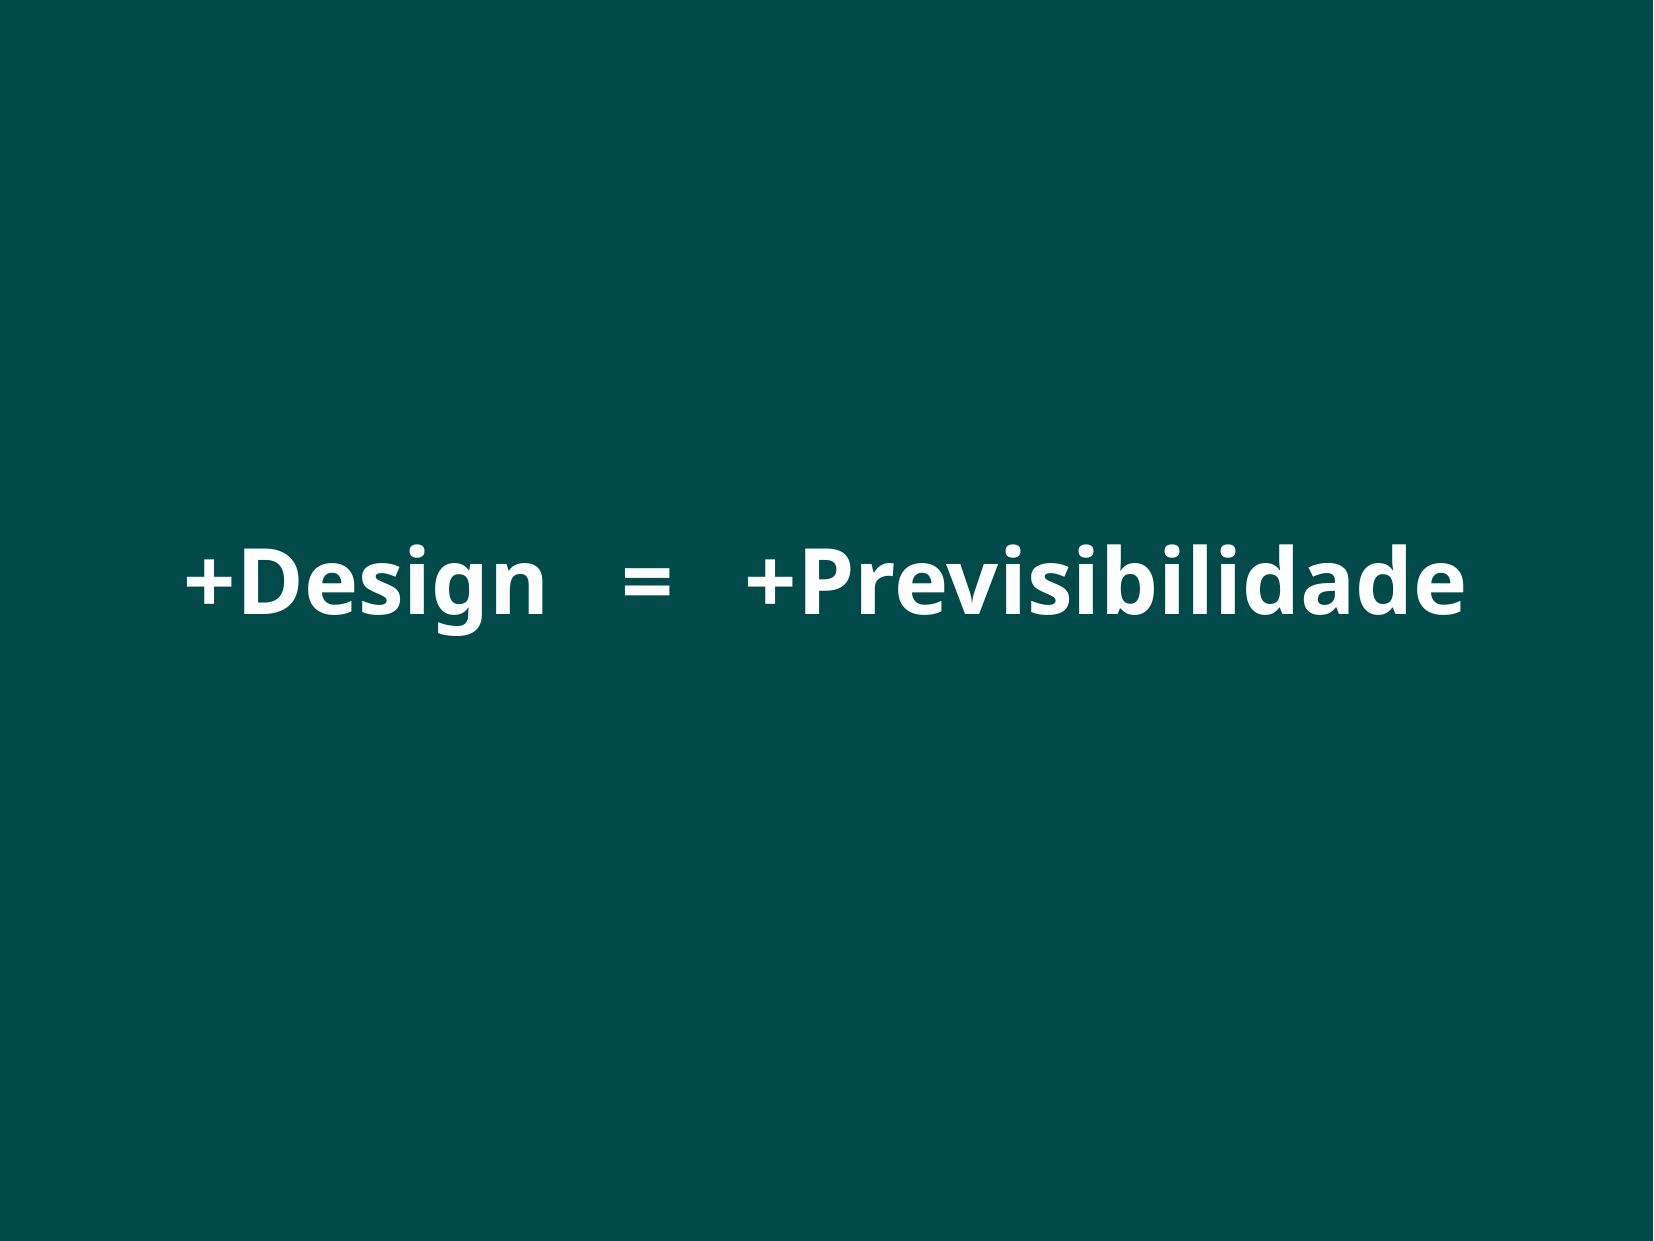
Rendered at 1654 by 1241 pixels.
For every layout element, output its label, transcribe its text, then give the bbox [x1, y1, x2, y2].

subtitle +Design = +Previsibilidade [82, 56, 1571, 1102]
